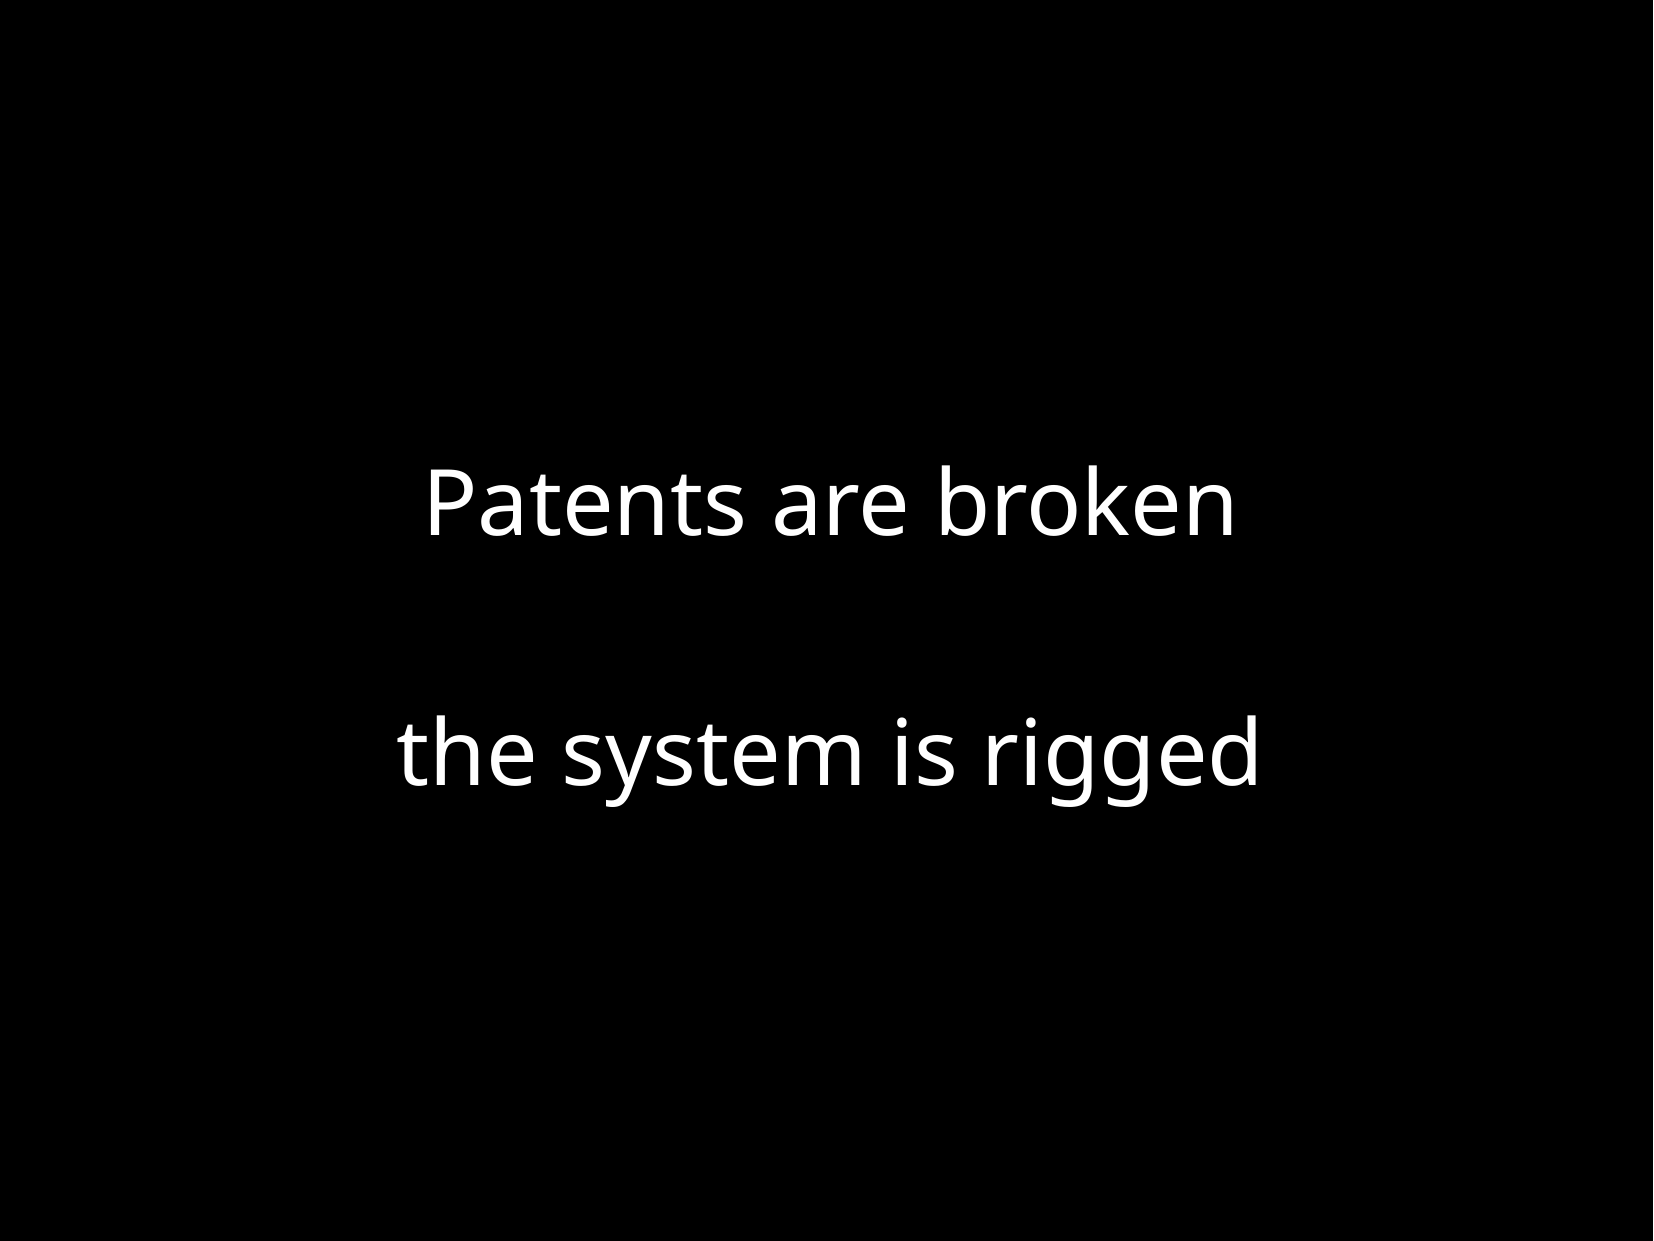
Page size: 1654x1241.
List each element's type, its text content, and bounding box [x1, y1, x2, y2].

title Patents are broken the system is rigged [87, 439, 1576, 811]
